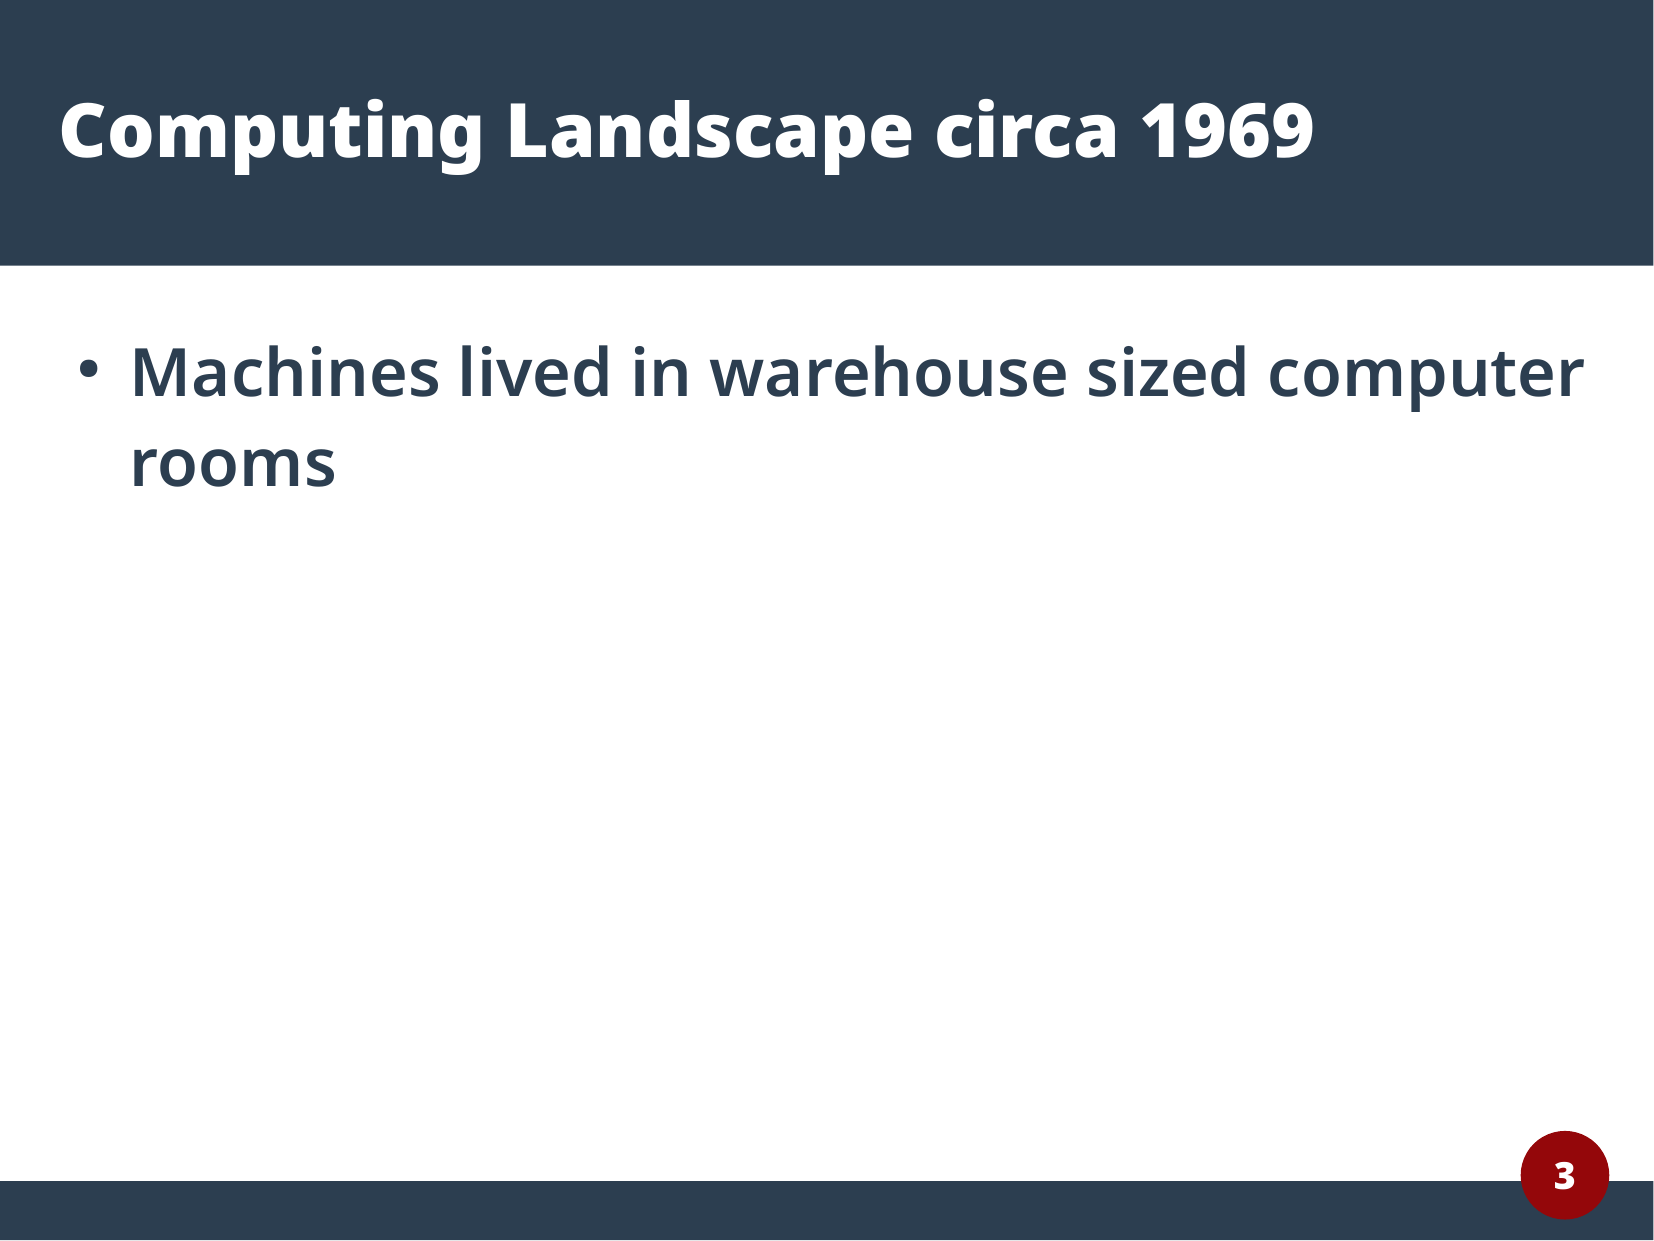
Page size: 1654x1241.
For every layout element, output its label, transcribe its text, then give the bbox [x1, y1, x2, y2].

list Machines lived in warehouse sized computer rooms [59, 324, 1595, 1152]
title Computing Landscape circa 1969 [59, 49, 1595, 207]
